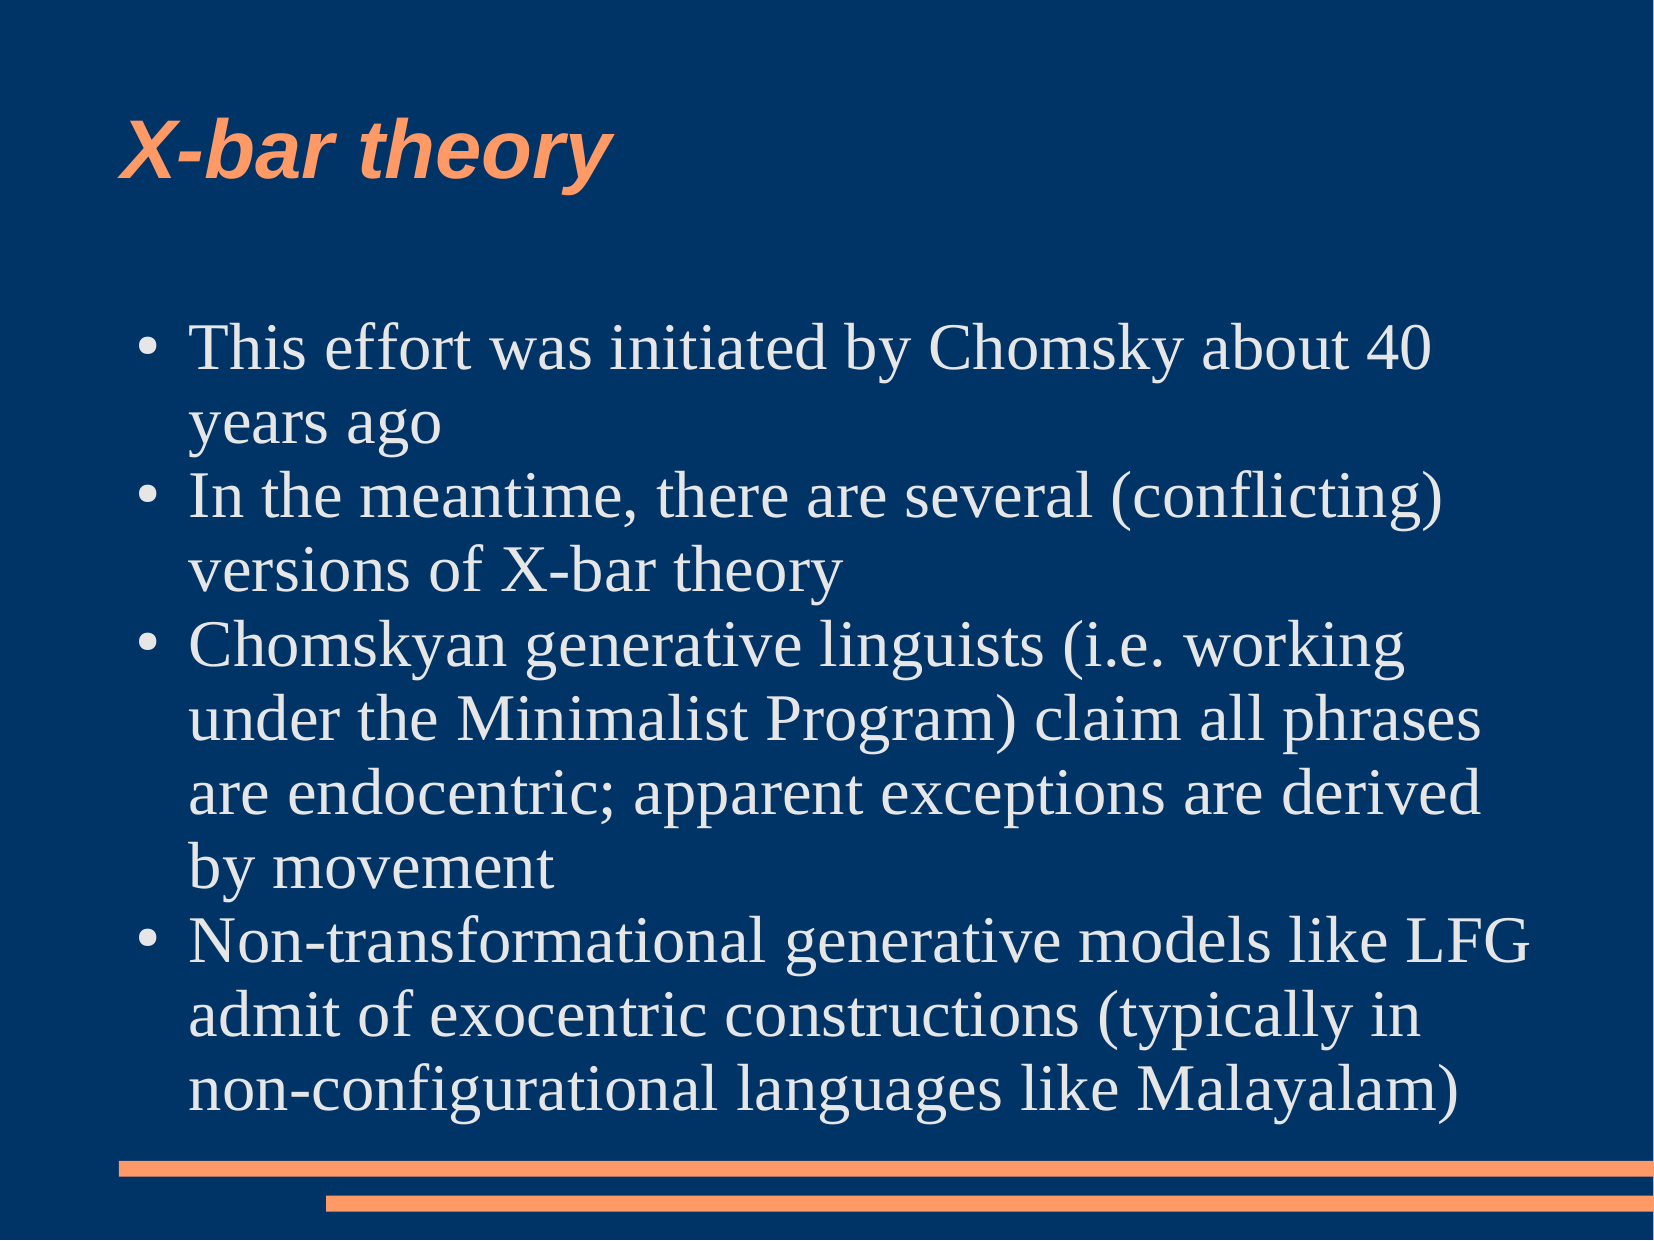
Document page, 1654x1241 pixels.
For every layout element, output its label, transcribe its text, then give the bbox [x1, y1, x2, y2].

title X-bar theory [121, 46, 1534, 236]
list This effort was initiated by Chomsky about 40 years ago In the meantime, there are several (conflicting) versions of X-bar theory Chomskyan generative linguists (i.e. working under the Minimalist Program) claim all phrases are endocentric; apparent exceptions are derived by movement Non-transformational generative models like LFG admit of exocentric constructions (typically in non-configurational languages like Malayalam) [118, 236, 1561, 1211]
